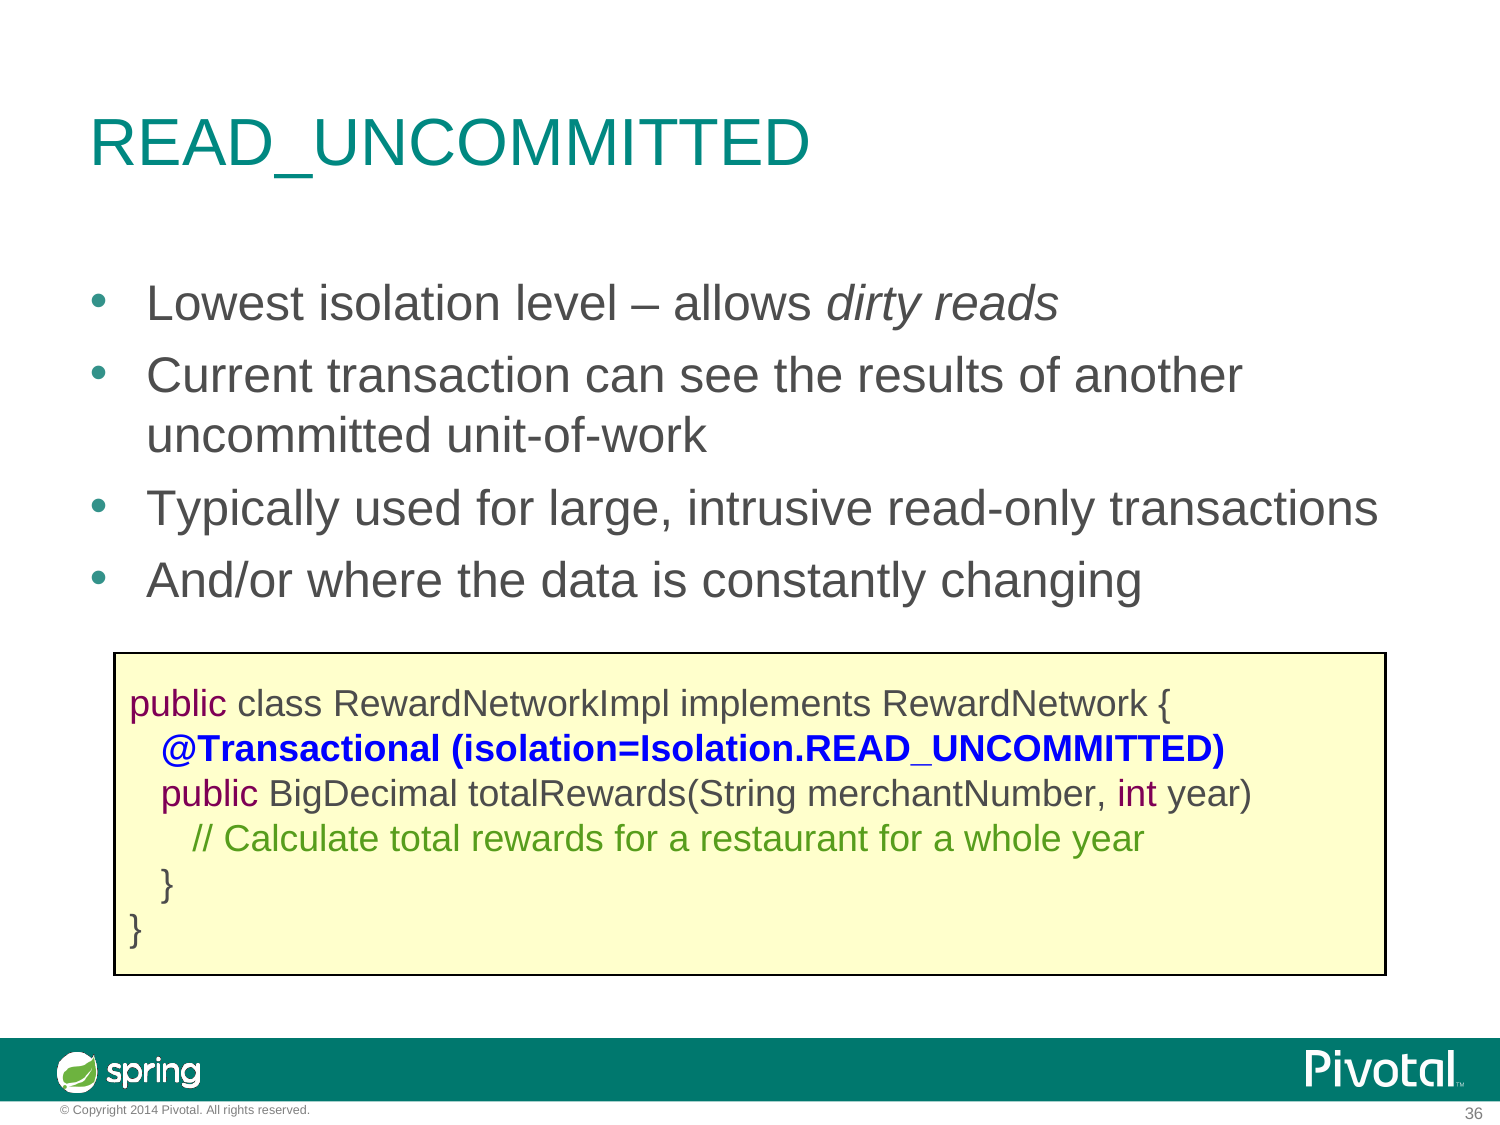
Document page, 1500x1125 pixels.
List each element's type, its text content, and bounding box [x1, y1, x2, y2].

text_box public class RewardNetworkImpl implements RewardNetwork { @Transactional (isolation=Isolation.READ_UNCOMMITTED) public BigDecimal totalRewards(String merchantNumber, int year) // Calculate total rewards for a restaurant for a whole year } } [114, 652, 1386, 975]
title READ_UNCOMMITTED [75, 45, 1426, 233]
picture [32, 1041, 210, 1103]
list Lowest isolation level – allows dirty reads Current transaction can see the results of another uncommitted unit-of-work Typically used for large, intrusive read-only transactions And/or where the data is constantly changing [75, 262, 1426, 1005]
picture [1306, 1050, 1464, 1087]
